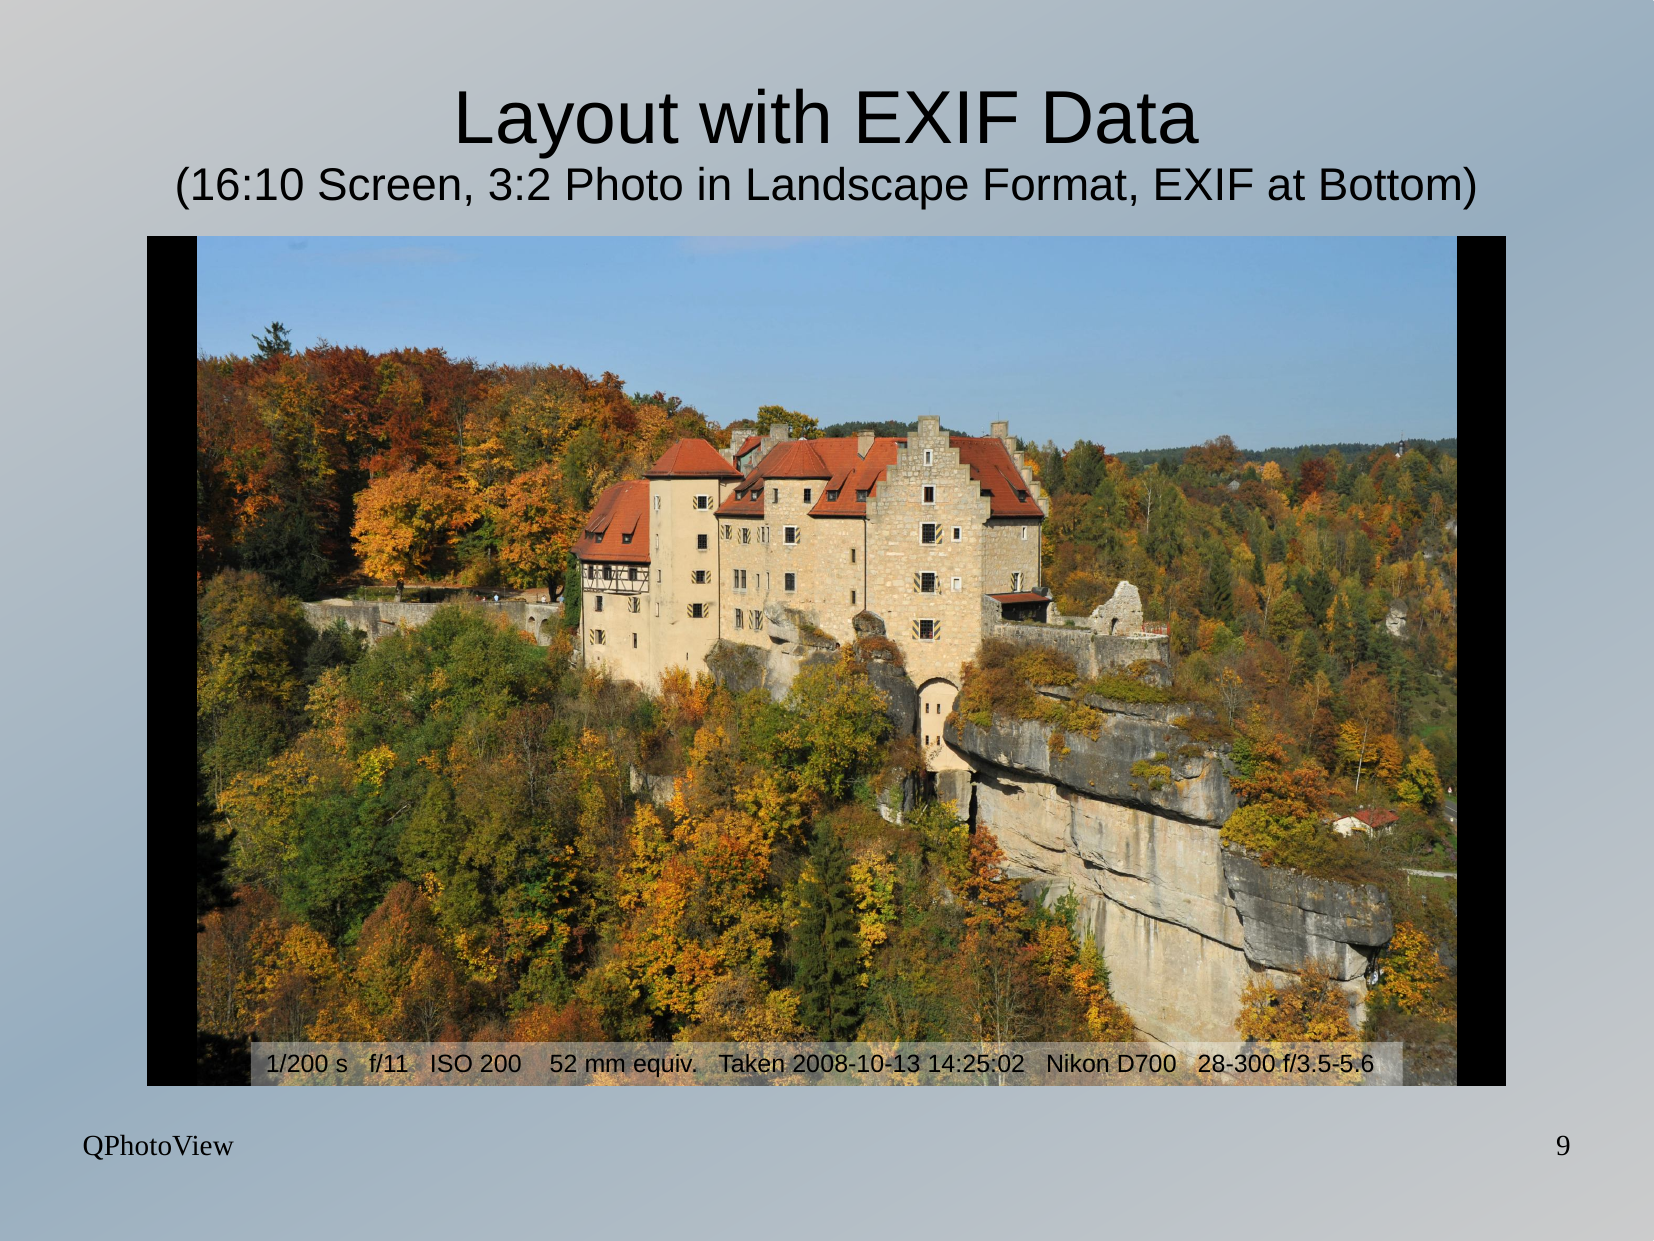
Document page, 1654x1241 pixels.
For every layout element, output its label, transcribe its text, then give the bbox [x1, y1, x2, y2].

text_box 1/200 s f/11 ISO 200 52 mm equiv. Taken 2008-10-13 14:25:02 Nikon D700 28-300 f/3.5-5.6 [250, 1042, 1403, 1086]
text_box [147, 236, 197, 1086]
text_box [1457, 236, 1506, 1086]
title Layout with EXIF Data (16:10 Screen, 3:2 Photo in Landscape Format, EXIF at Bottom) [82, 49, 1571, 237]
picture [197, 236, 1457, 1086]
